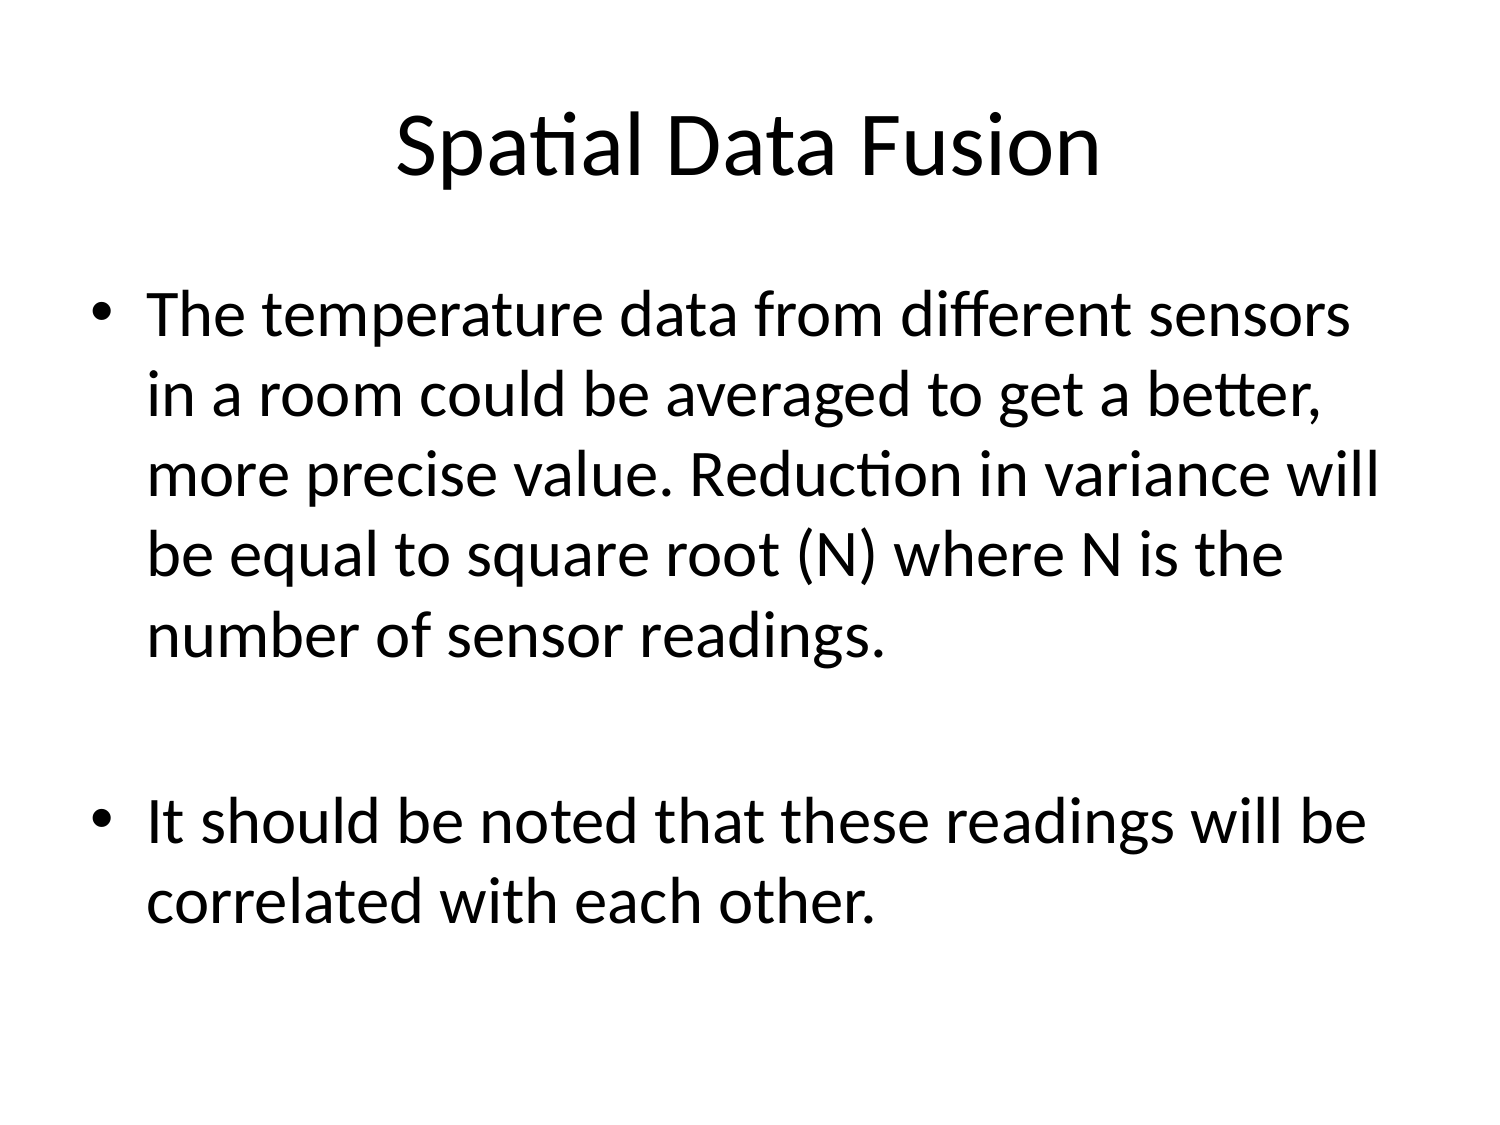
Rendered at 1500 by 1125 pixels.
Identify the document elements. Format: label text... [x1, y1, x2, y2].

list The temperature data from different sensors in a room could be averaged to get a better, more precise value. Reduction in variance will be equal to square root (N) where N is the number of sensor readings. It should be noted that these readings will be correlated with each other. [75, 262, 1425, 1005]
title Spatial Data Fusion [75, 45, 1425, 233]
